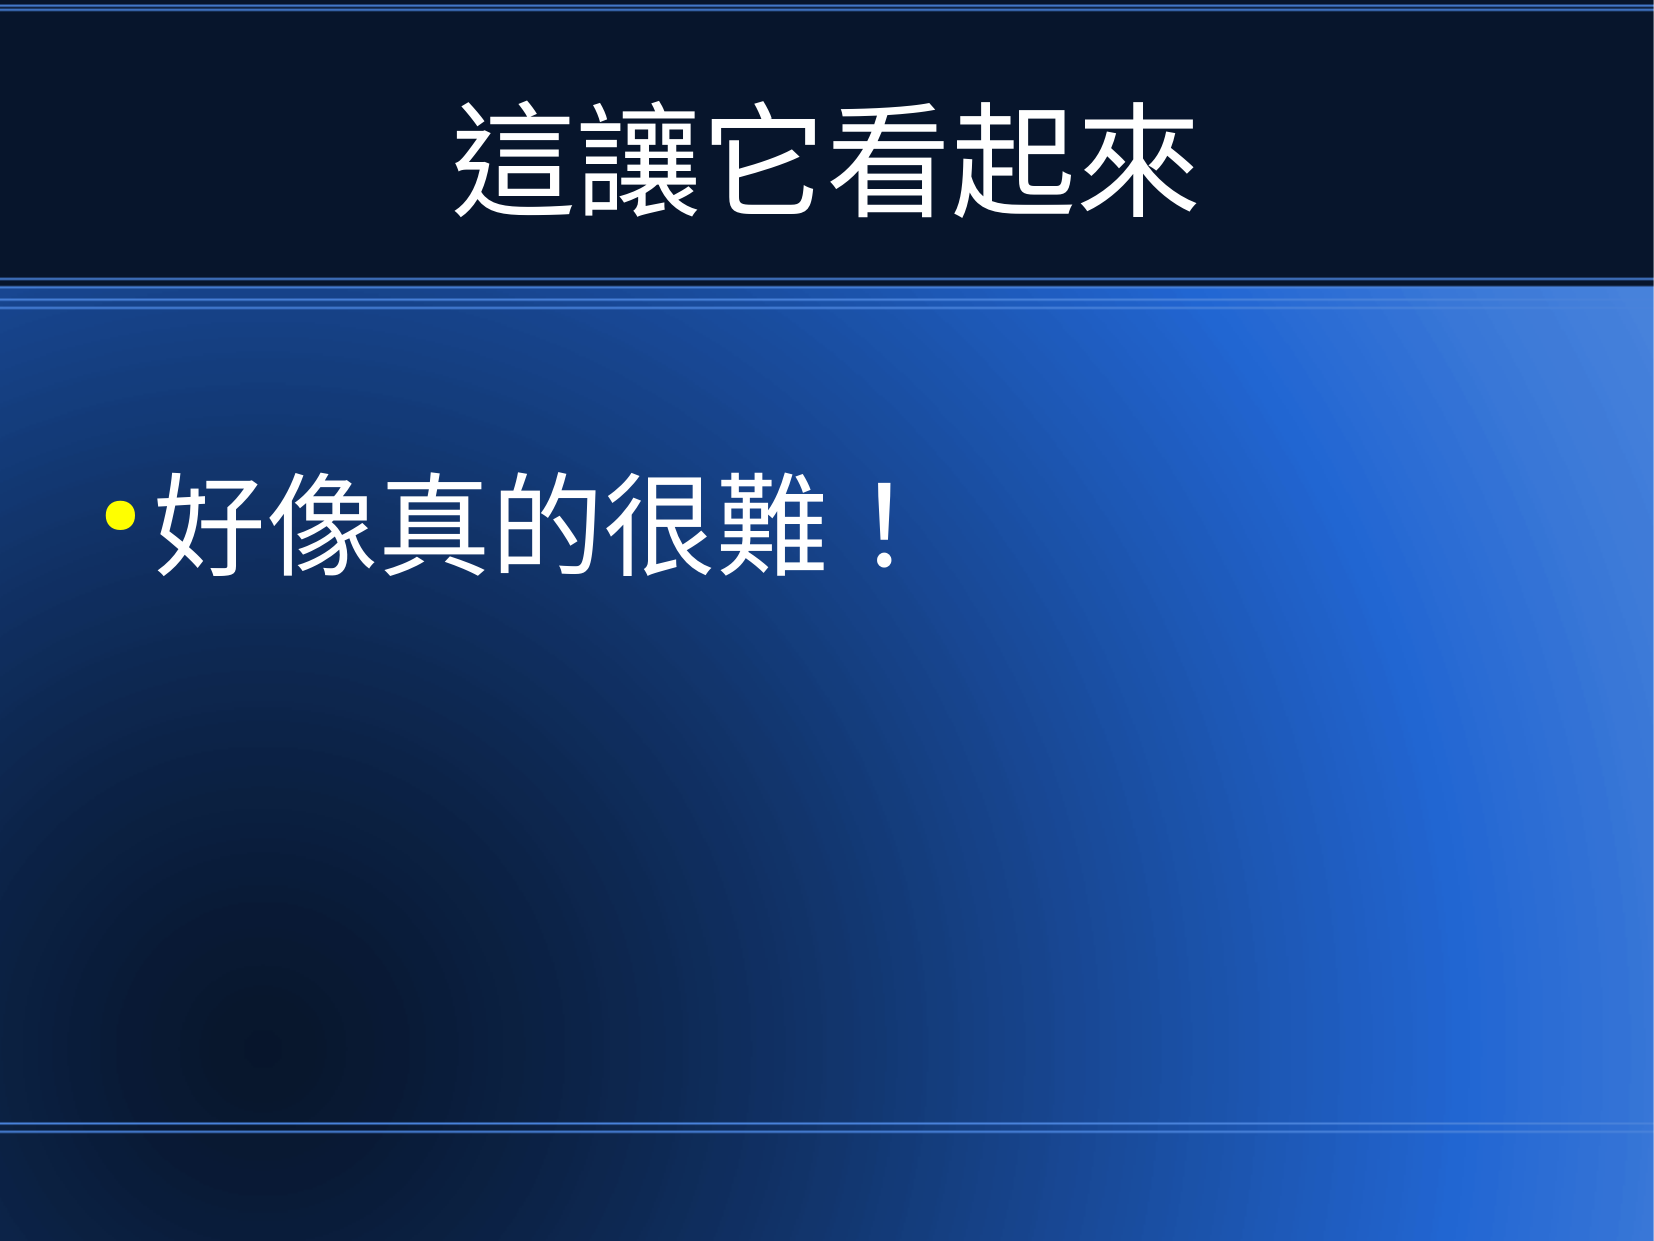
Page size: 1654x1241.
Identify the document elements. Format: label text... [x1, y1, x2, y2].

title 這讓它看起來 [82, 49, 1571, 257]
list 好像真的很難！ [82, 355, 1571, 1241]
picture [0, 0, 1654, 1241]
